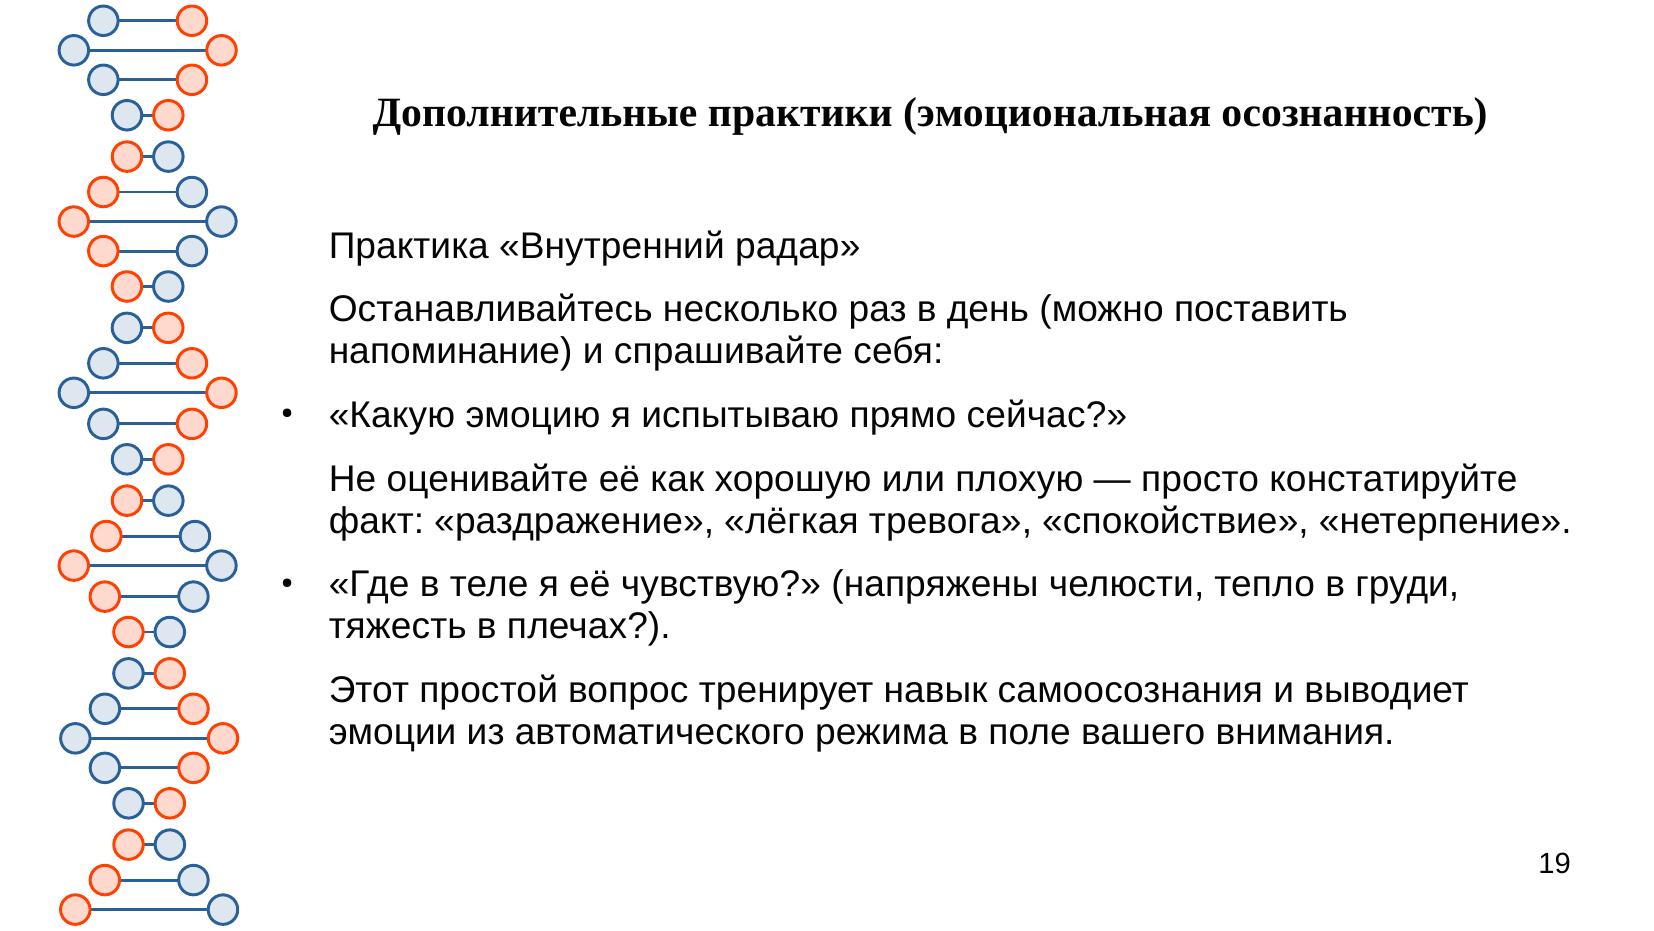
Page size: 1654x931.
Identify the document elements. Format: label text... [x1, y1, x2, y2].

title Дополнительные практики (эмоциональная осознанность) [265, 35, 1595, 189]
list Практика «Внутренний радар» Останавливайтесь несколько раз в день (можно поставить напоминание) и спрашивайте себя: «Какую эмоцию я испытываю прямо сейчас?» Не оценивайте её как хорошую или плохую — просто констатируйте факт: «раздражение», «лёгкая тревога», «спокойствие», «нетерпение». «Где в теле я её чувствую?» (напряжены челюсти, тепло в груди, тяжесть в плечах?). Этот простой вопрос тренирует навык самоосознания и выводиет эмоции из автоматического режима в поле вашего внимания. [265, 224, 1595, 764]
